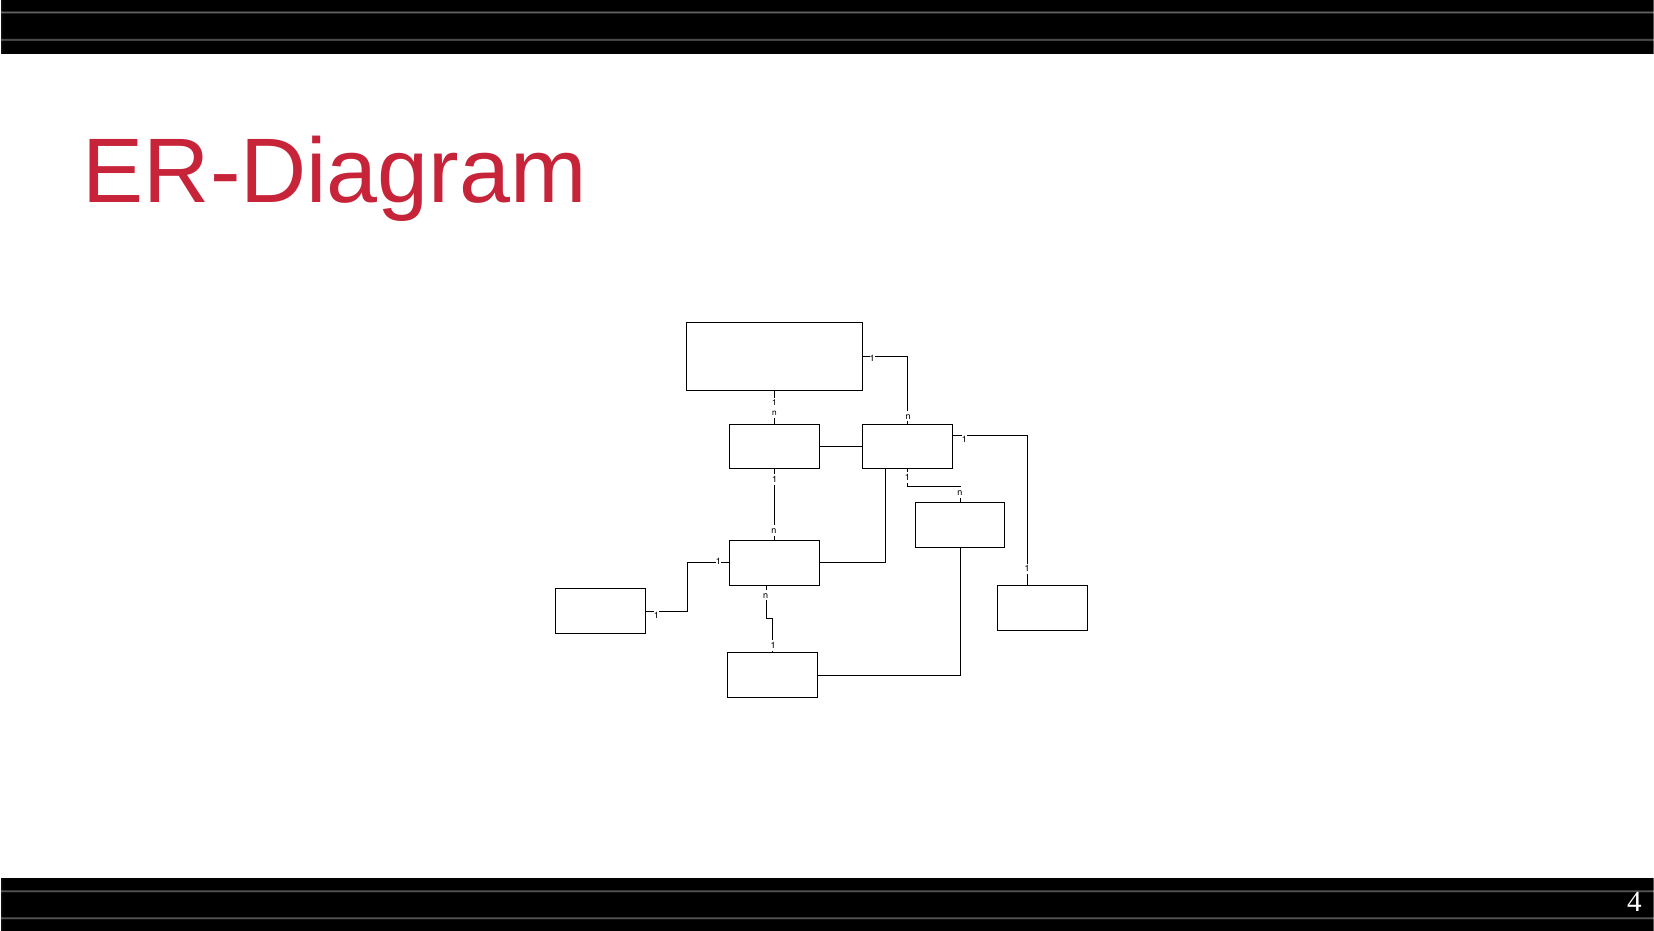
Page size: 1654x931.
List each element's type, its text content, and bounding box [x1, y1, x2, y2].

picture [1, 0, 1654, 54]
picture [1, 878, 1654, 931]
picture [420, 217, 1246, 856]
title ER-Diagram [82, 92, 1571, 249]
